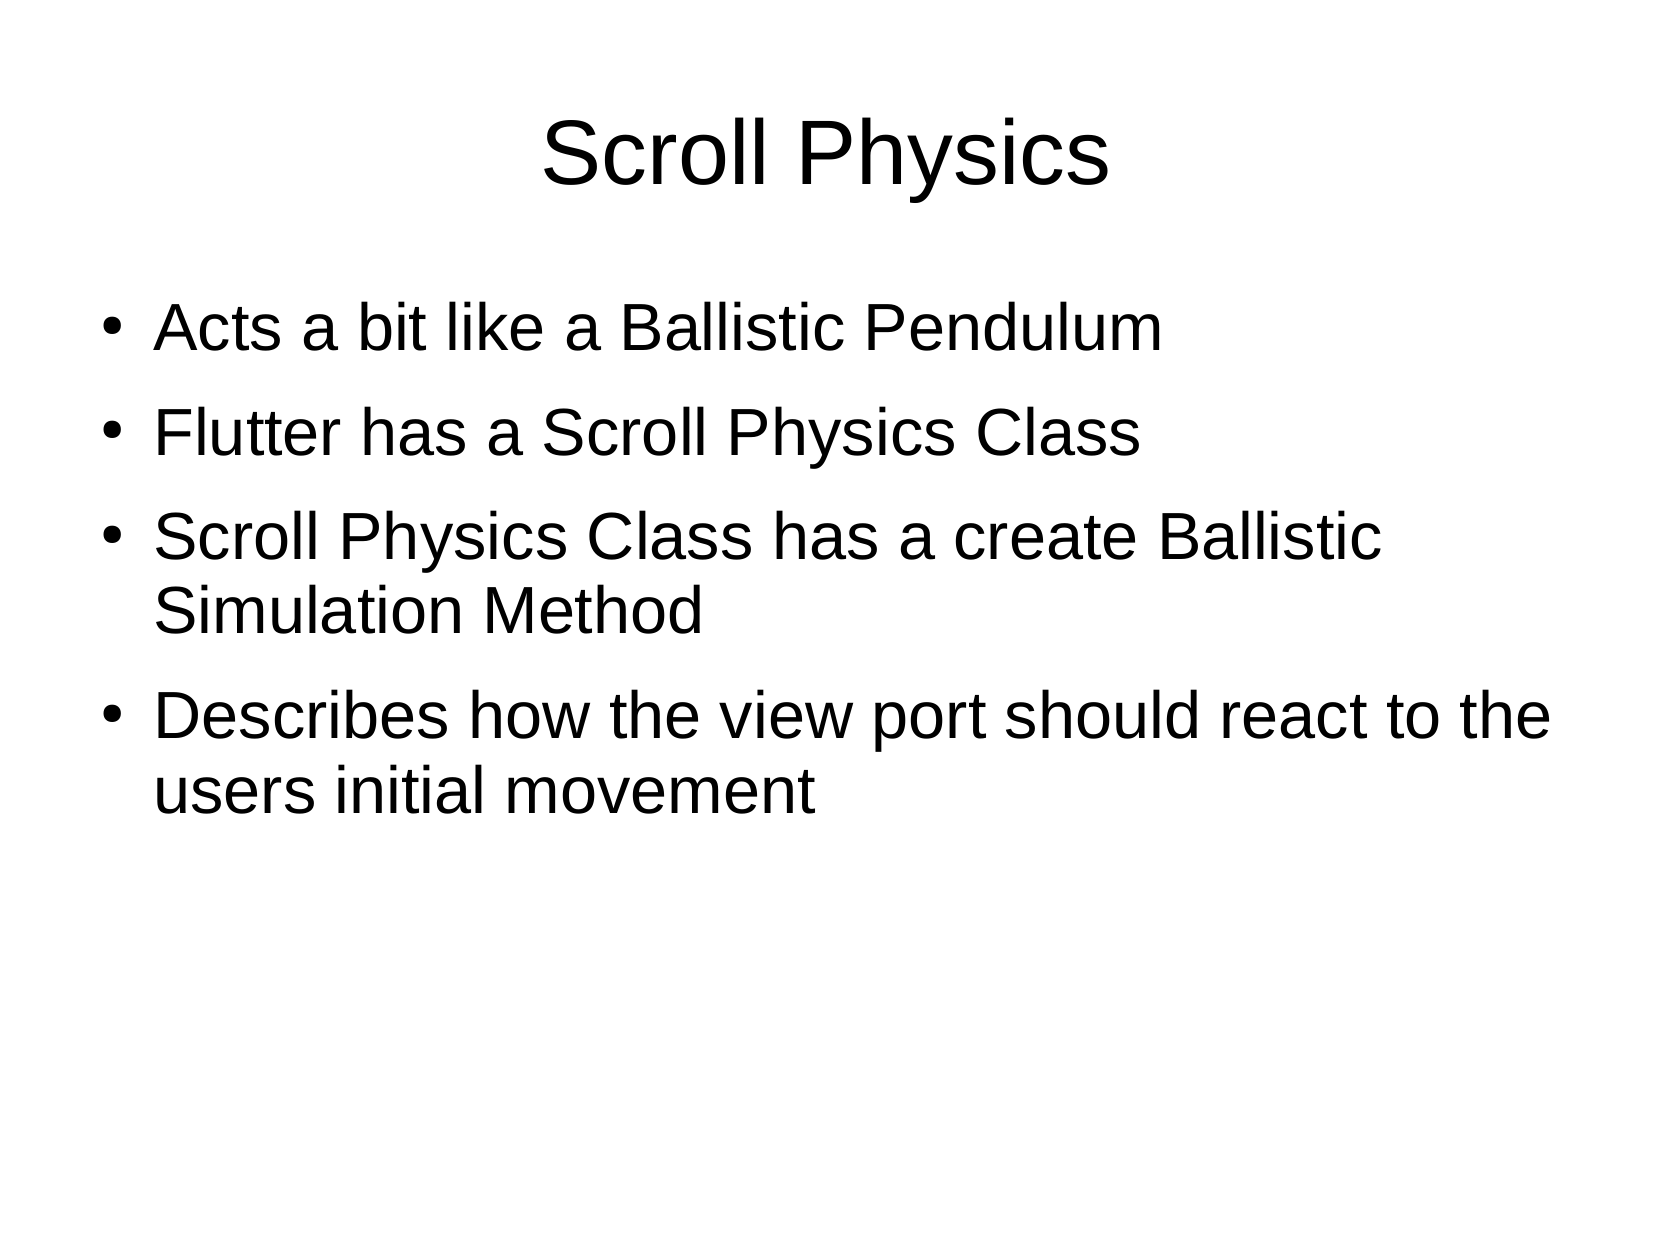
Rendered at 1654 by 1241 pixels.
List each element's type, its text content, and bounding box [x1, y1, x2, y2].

title Scroll Physics [82, 49, 1571, 257]
list Acts a bit like a Ballistic Pendulum Flutter has a Scroll Physics Class Scroll Physics Class has a create Ballistic Simulation Method Describes how the view port should react to the users initial movement [82, 290, 1571, 1010]
